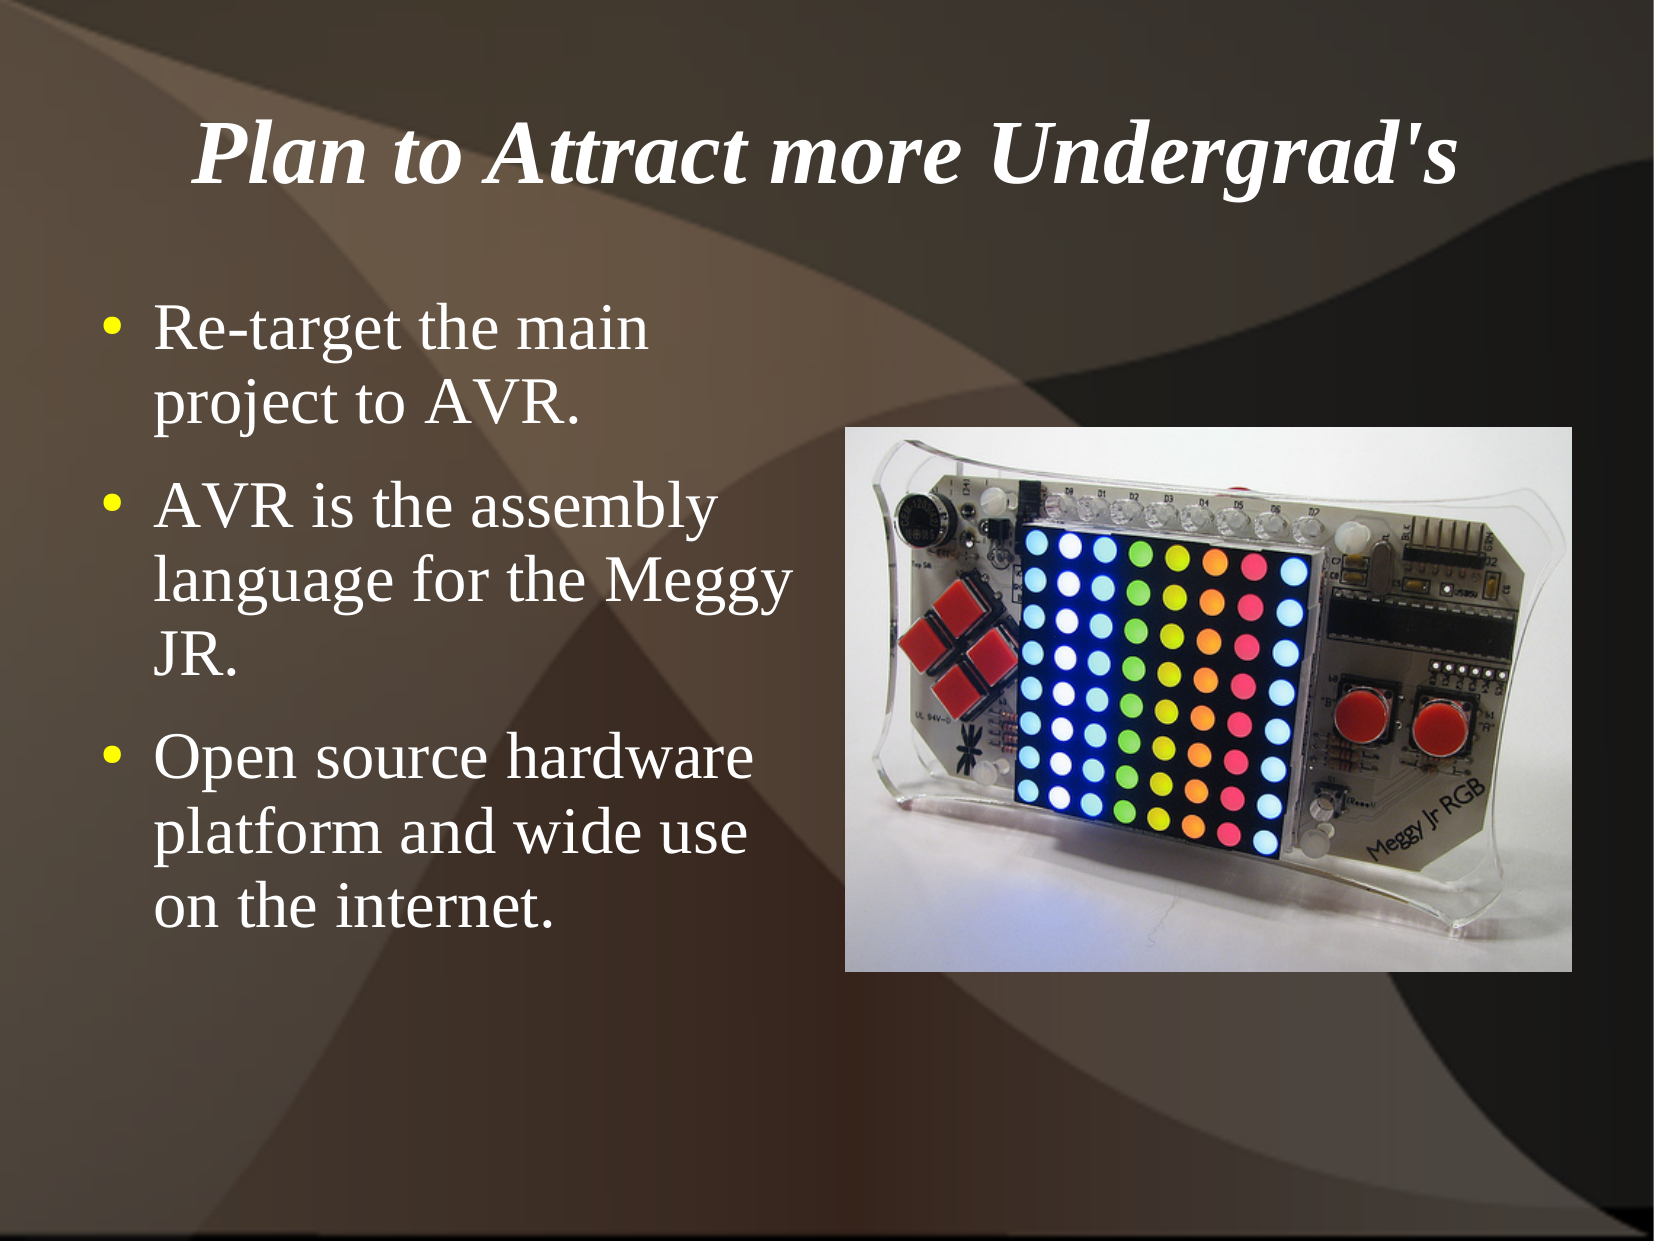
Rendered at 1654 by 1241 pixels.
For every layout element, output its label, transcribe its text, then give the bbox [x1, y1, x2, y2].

list Re-target the main project to AVR. AVR is the assembly language for the Meggy JR. Open source hardware platform and wide use on the internet. [82, 290, 809, 1109]
title Plan to Attract more Undergrad's [82, 49, 1571, 257]
picture [0, 0, 1654, 1241]
